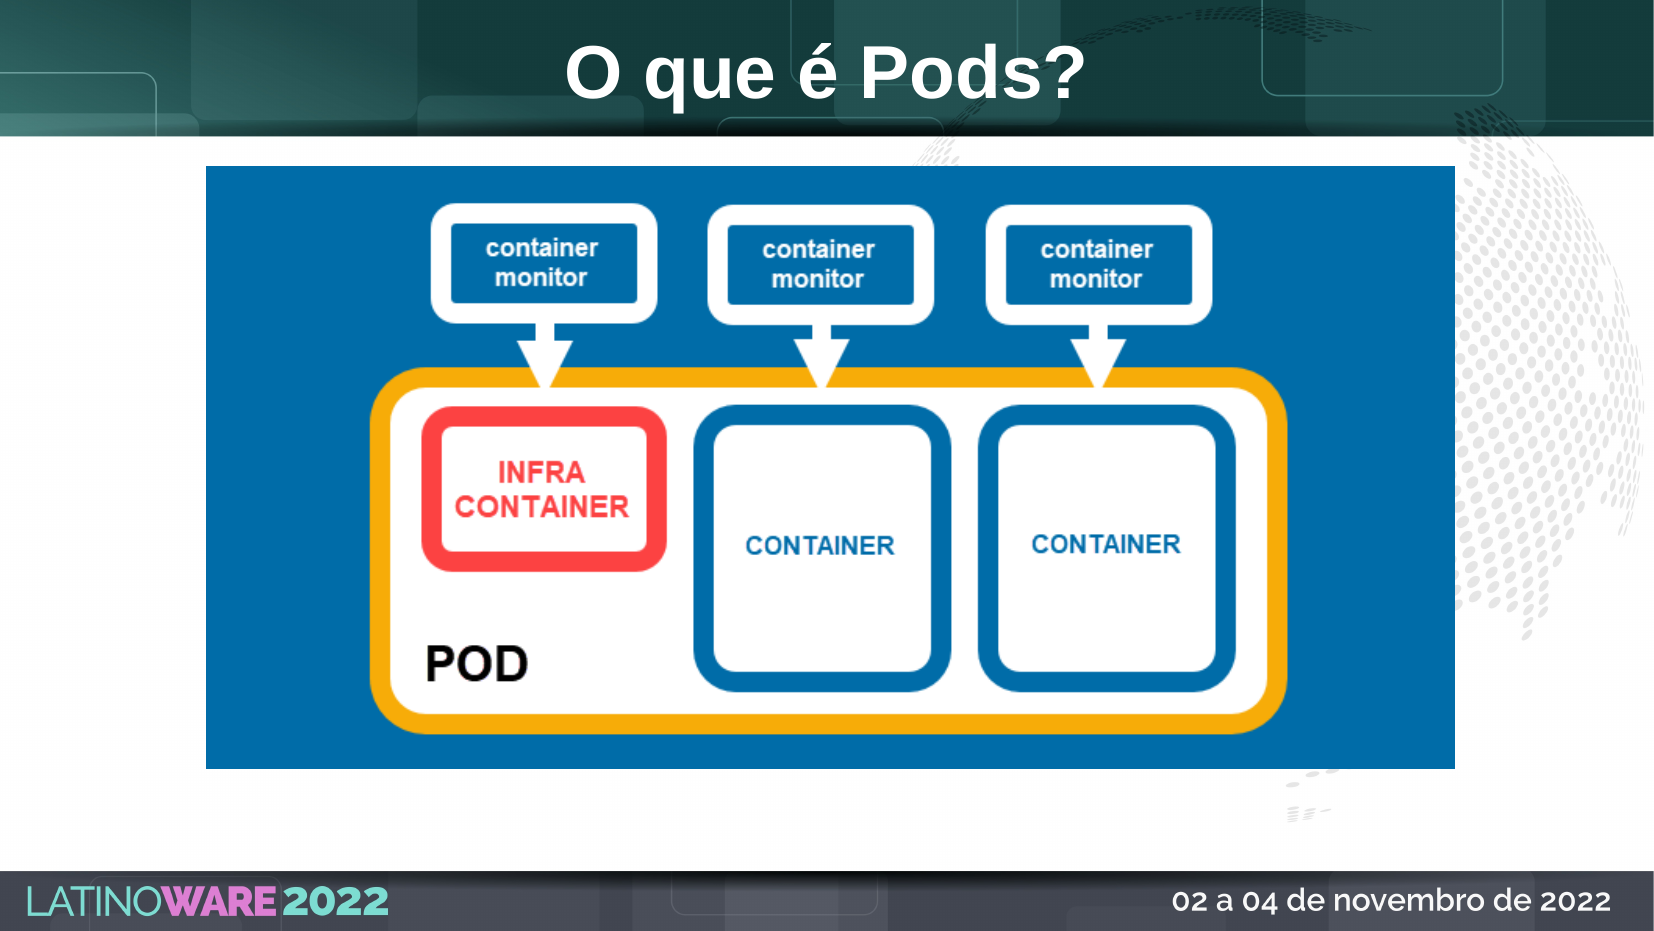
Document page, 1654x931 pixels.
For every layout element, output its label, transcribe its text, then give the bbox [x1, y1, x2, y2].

text_box O que é Pods? [135, 8, 1518, 129]
picture [0, 0, 1654, 931]
